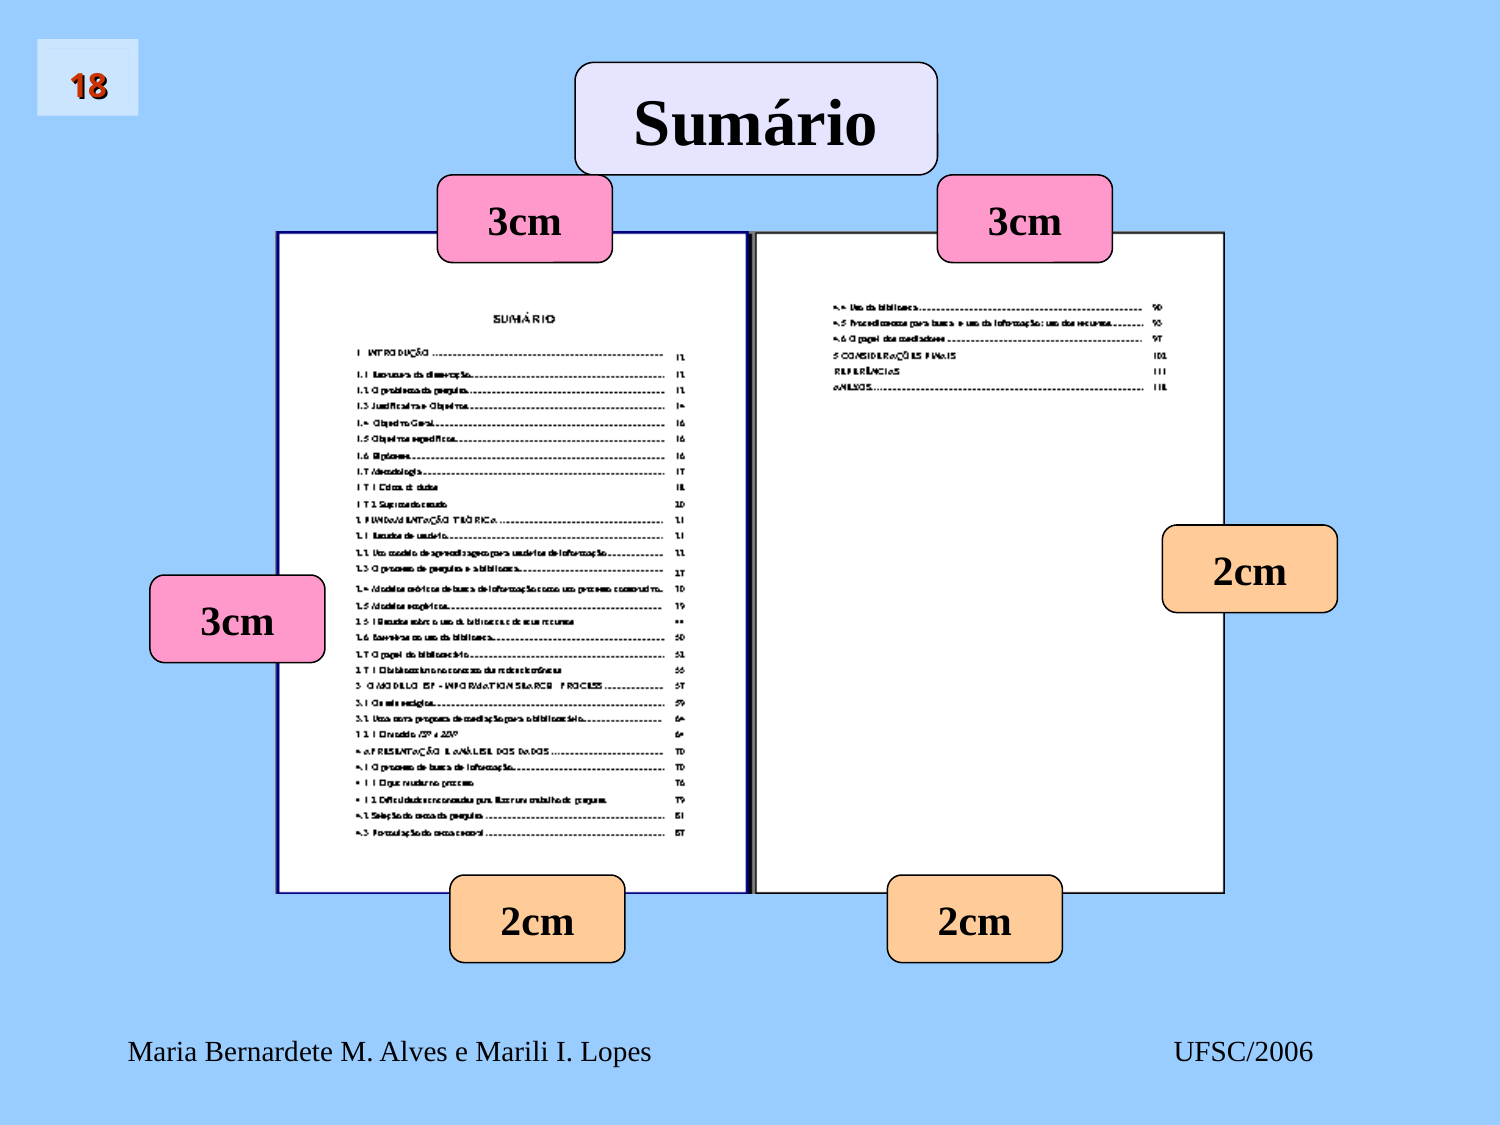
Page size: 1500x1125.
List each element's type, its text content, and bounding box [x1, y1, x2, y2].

text_box UFSC/2006 [1062, 1025, 1426, 1101]
text_box 18 [37, 39, 139, 116]
text_box 2cm [449, 875, 625, 963]
text_box 2cm [887, 875, 1063, 963]
text_box 2cm [1162, 525, 1338, 613]
text_box 3cm [437, 174, 613, 263]
text_box Sumário [575, 62, 938, 175]
text_box 3cm [149, 575, 325, 663]
text_box 3cm [937, 174, 1113, 263]
text_box Maria Bernardete M. Alves e Marili I. Lopes [112, 1025, 901, 1101]
chart [275, 231, 1225, 894]
